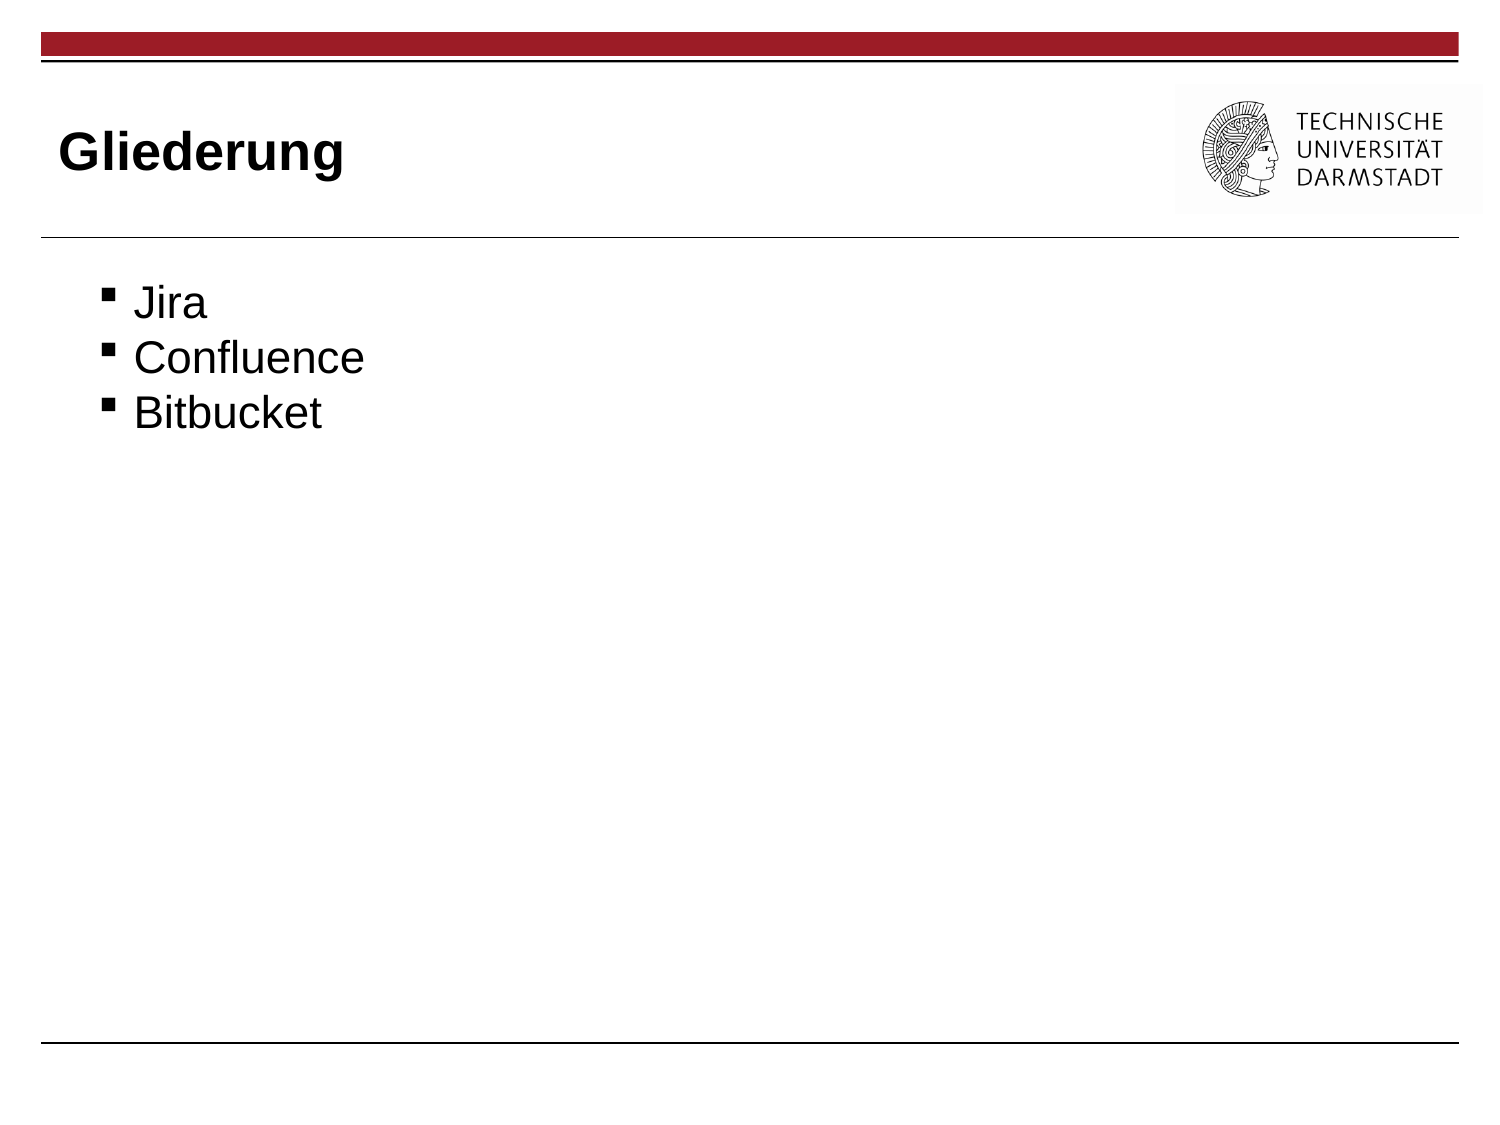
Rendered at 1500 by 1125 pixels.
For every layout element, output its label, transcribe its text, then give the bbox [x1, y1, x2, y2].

picture [1175, 84, 1483, 214]
text_box Gliederung [58, 80, 1149, 218]
text_box Jira Confluence Bitbucket [62, 265, 1471, 1001]
